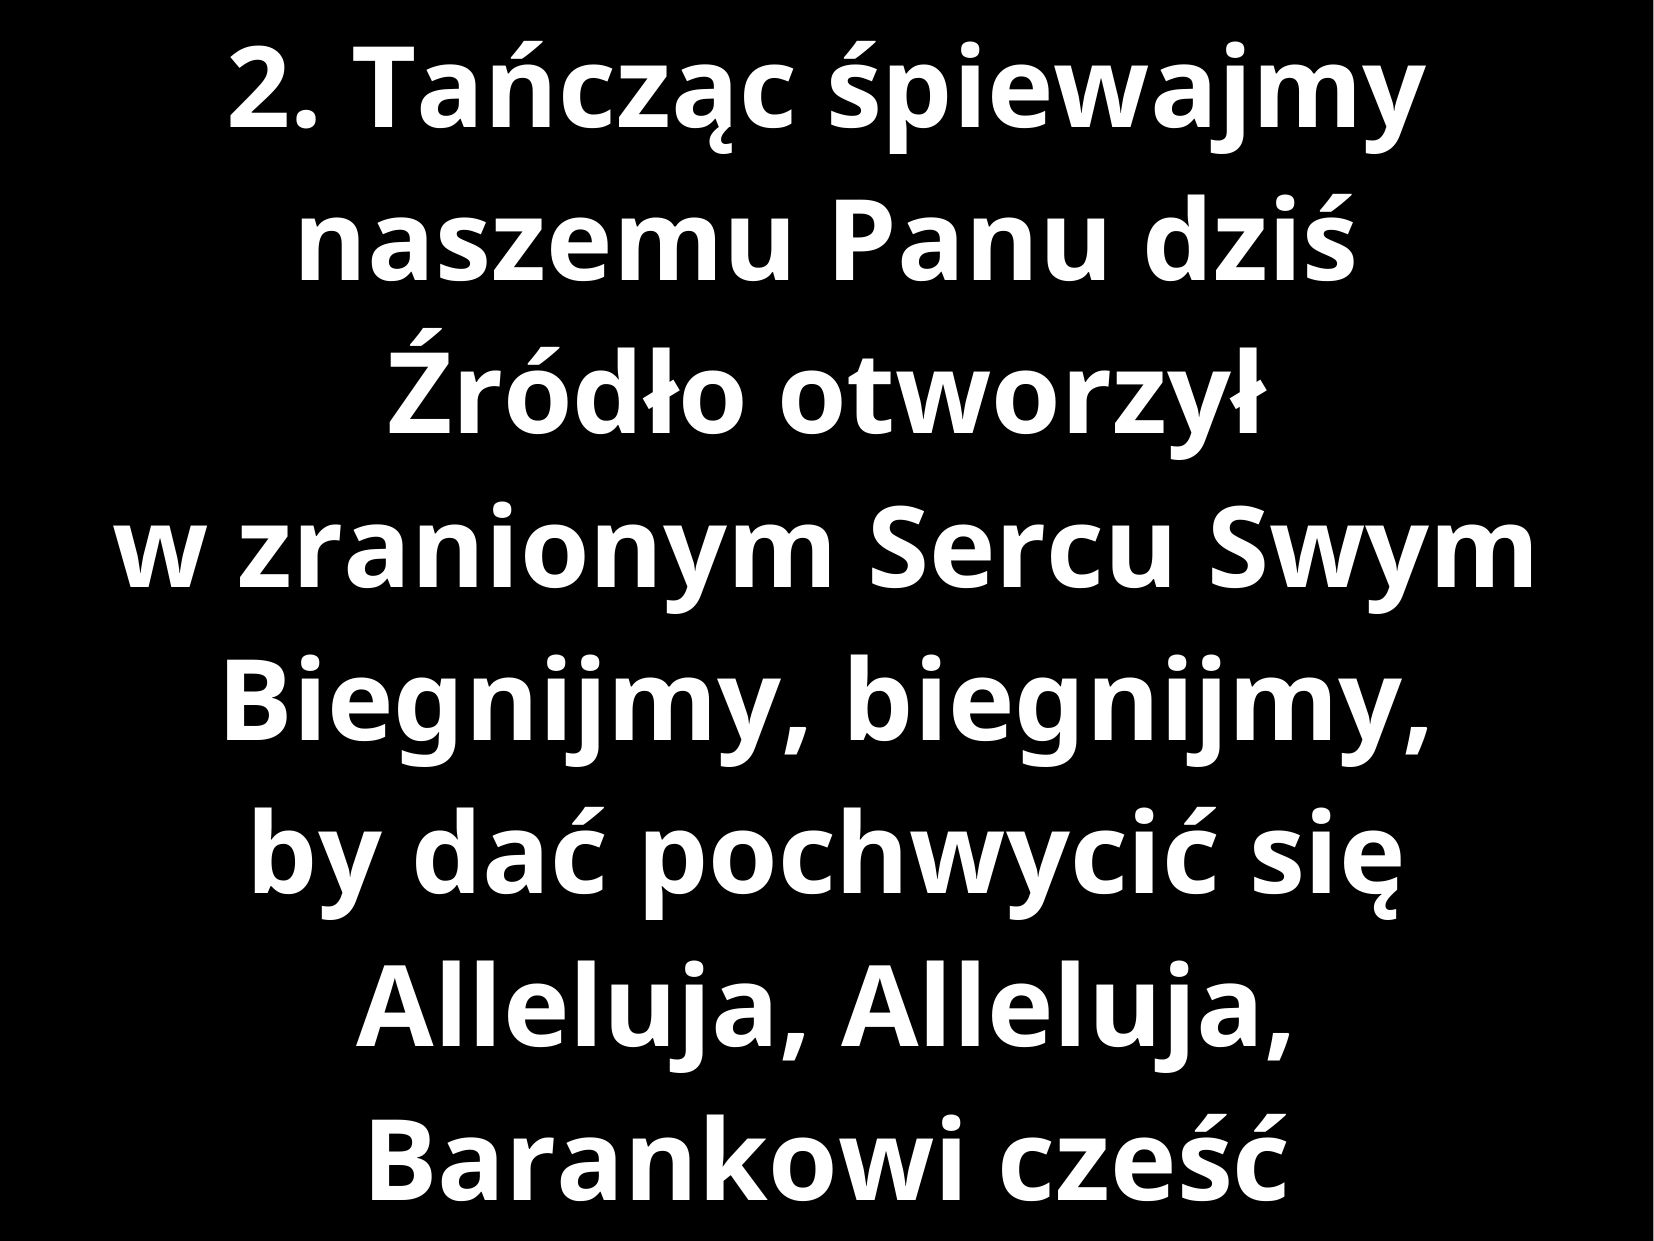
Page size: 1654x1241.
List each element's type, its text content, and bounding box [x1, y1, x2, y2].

title 2. Tańcząc śpiewajmy naszemu Panu dziś Źródło otworzył w zranionym Sercu Swym Biegnijmy, biegnijmy, by dać pochwycić się Alleluja, Alleluja, Barankowi cześć [0, 0, 1654, 1241]
